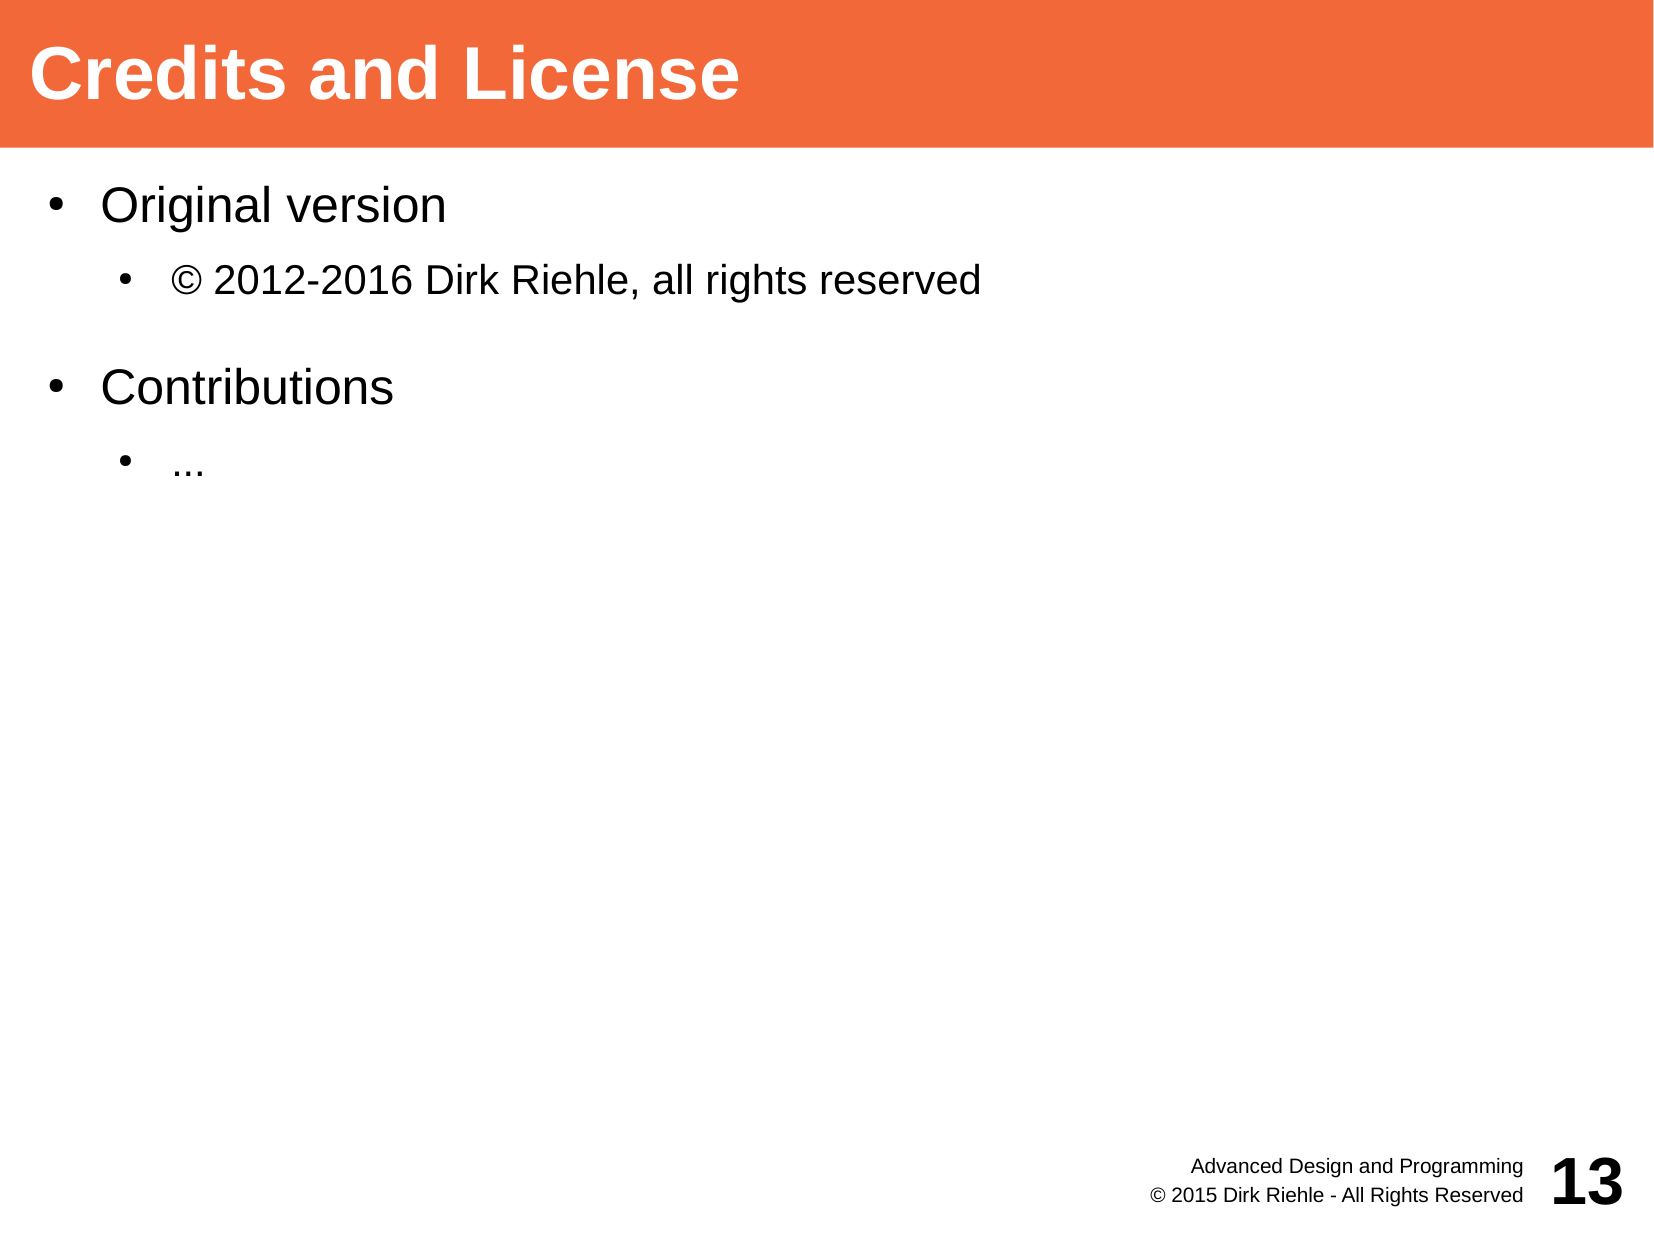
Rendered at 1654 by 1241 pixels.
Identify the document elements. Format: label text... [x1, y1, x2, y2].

list Original version © 2012-2016 Dirk Riehle, all rights reserved Contributions ... [29, 177, 1625, 1063]
title Credits and License [0, 0, 1654, 148]
